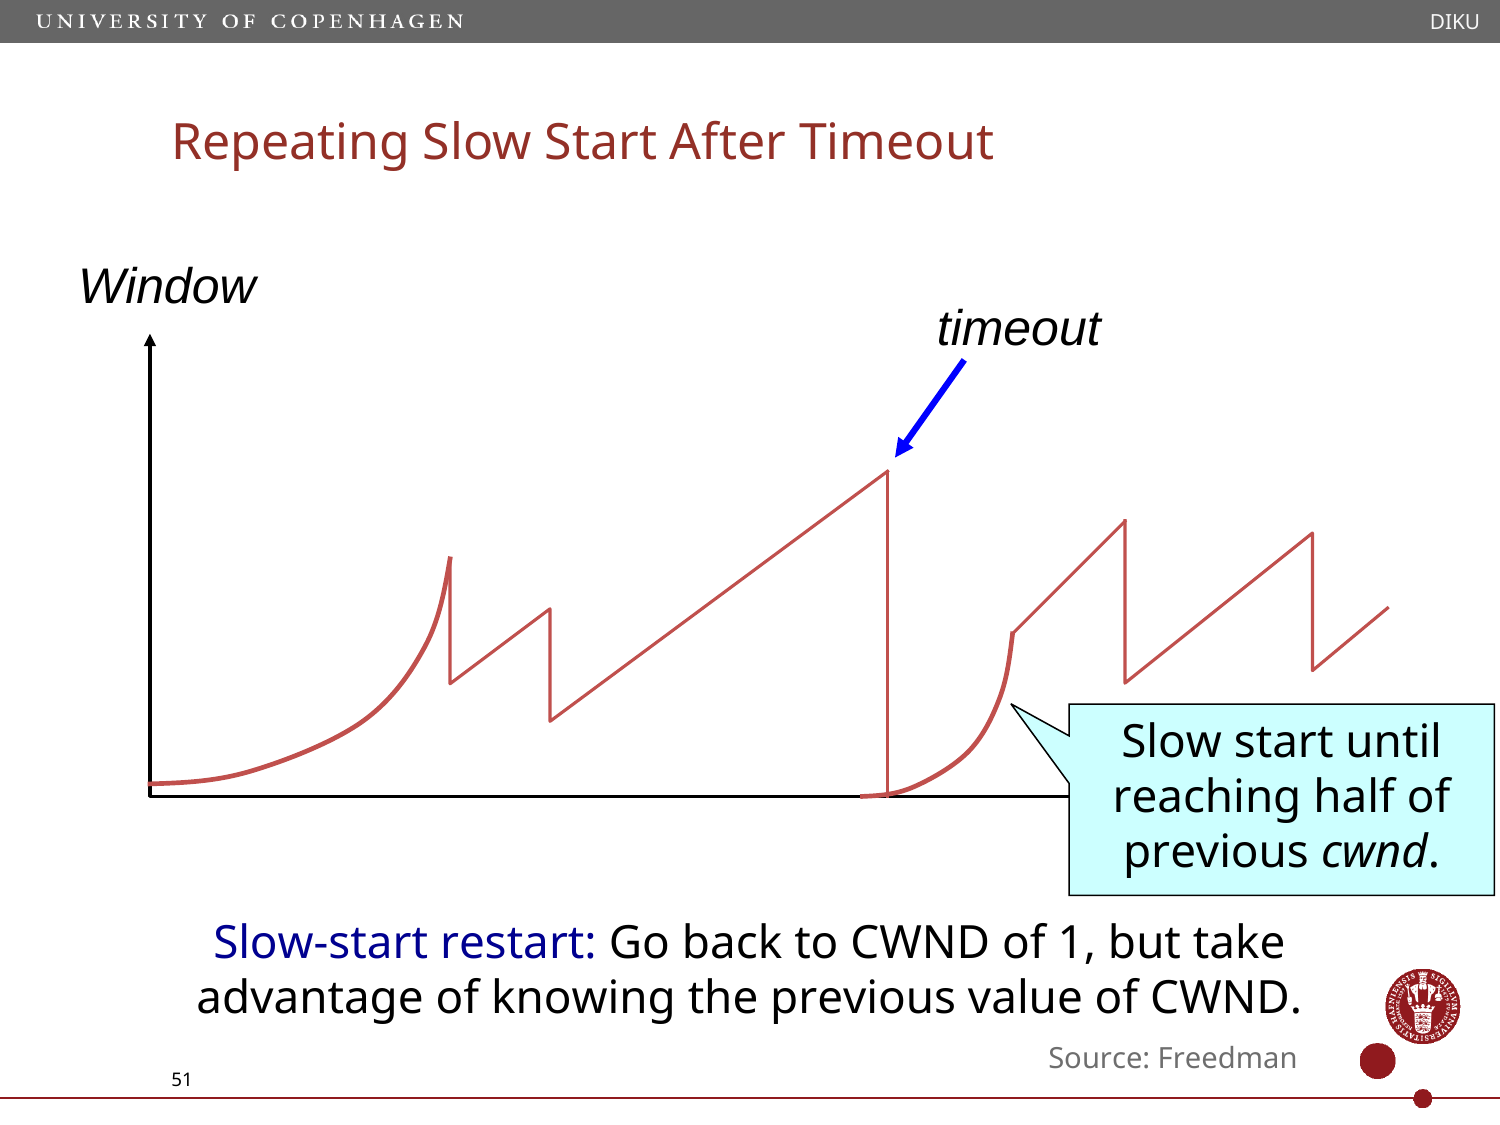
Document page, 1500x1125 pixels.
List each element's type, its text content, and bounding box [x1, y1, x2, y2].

text_box DIKU [469, 0, 1495, 43]
text_box Slow start until reaching half of previous cwnd. [1010, 703, 1495, 896]
text_box <number> [171, 1067, 522, 1092]
text_box Slow-start restart: Go back to CWND of 1, but take advantage of knowing the previous value of CWND. [107, 904, 1393, 1031]
picture [0, 910, 1500, 1122]
text_box Source: Freedman [1033, 1031, 1341, 1083]
text_box timeout [912, 287, 1126, 363]
title Repeating Slow Start After Timeout [171, 75, 1329, 171]
text_box Window [63, 246, 271, 322]
